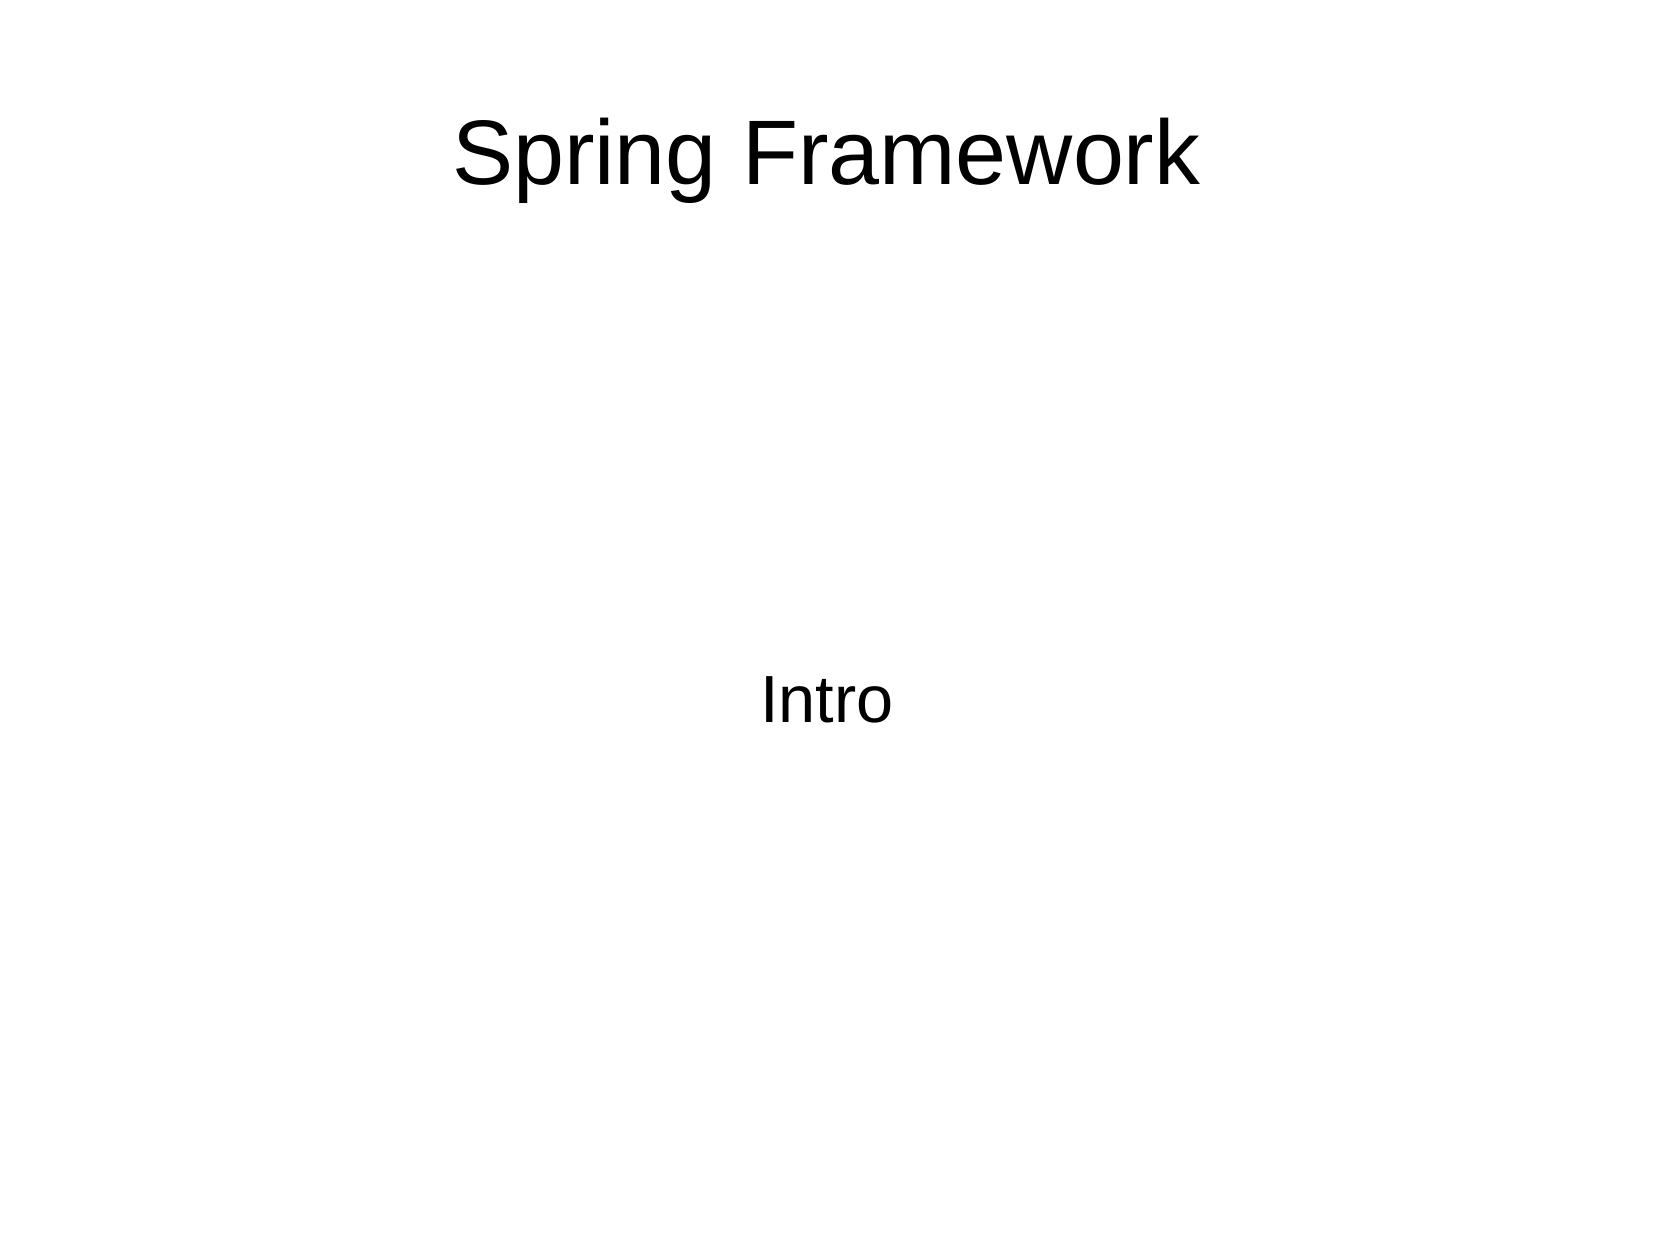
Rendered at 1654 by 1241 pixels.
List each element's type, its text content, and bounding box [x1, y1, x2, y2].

subtitle Intro [82, 290, 1571, 1109]
title Spring Framework [82, 49, 1571, 257]
